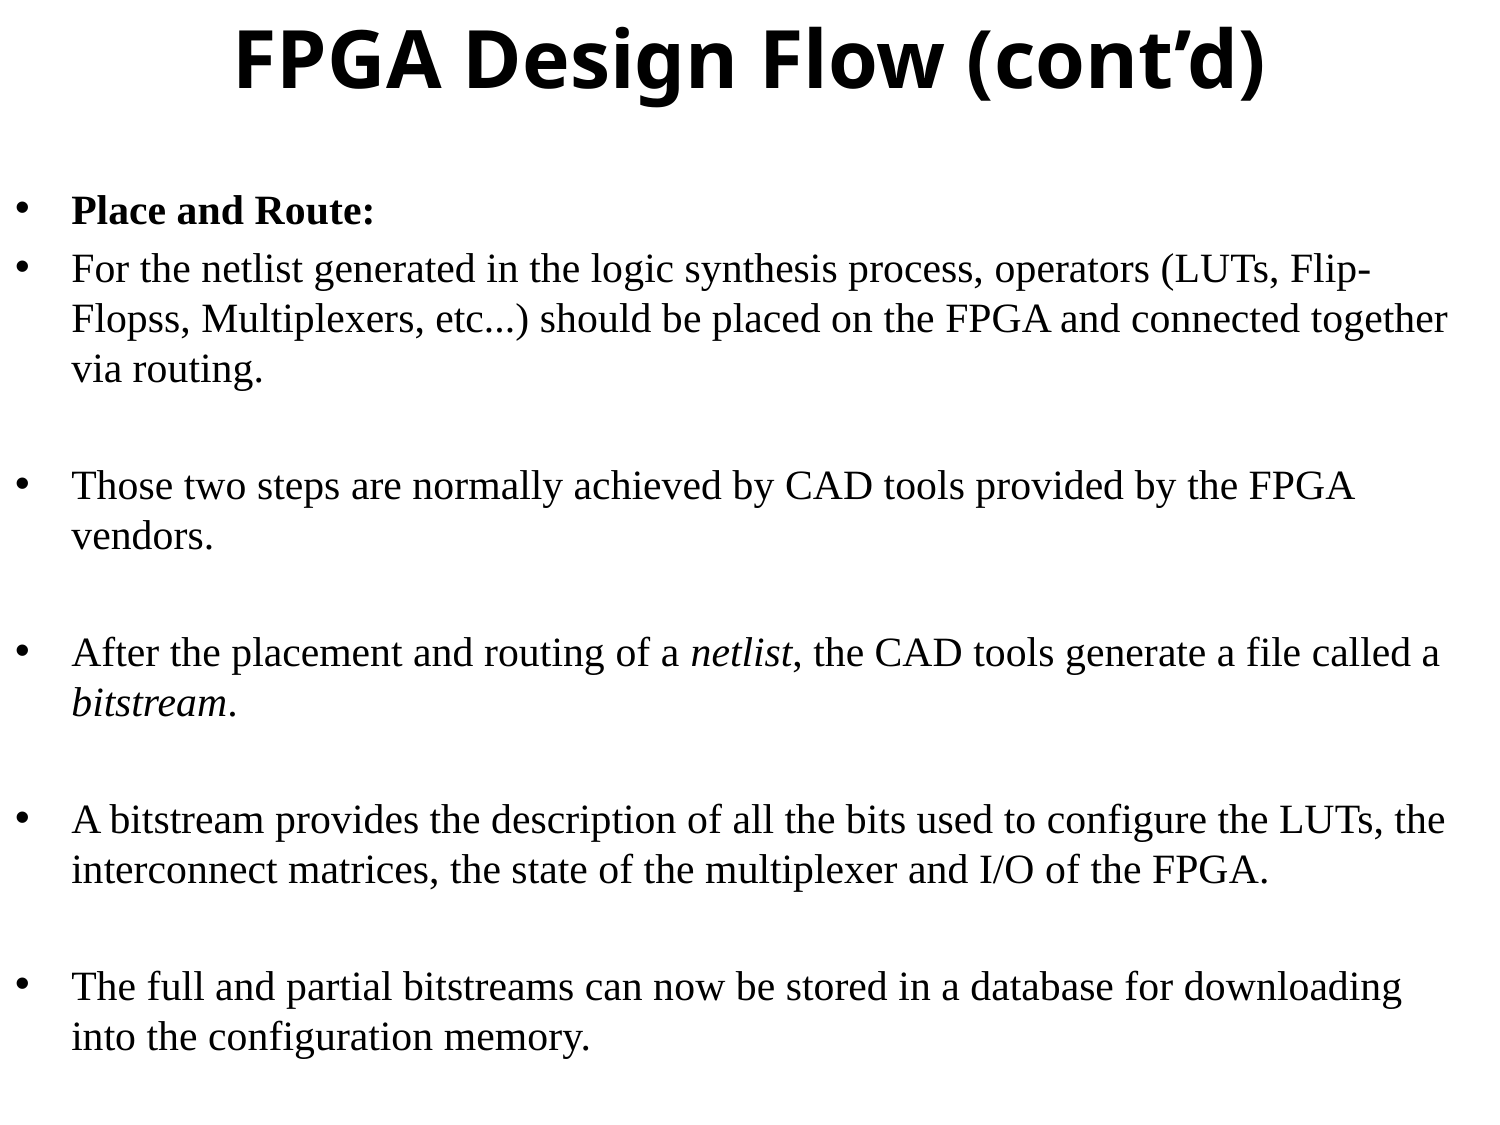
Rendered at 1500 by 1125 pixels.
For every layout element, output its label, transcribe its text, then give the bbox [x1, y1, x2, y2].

list Place and Route: For the netlist generated in the logic synthesis process, operators (LUTs, Flip-Flopss, Multiplexers, etc...) should be placed on the FPGA and connected together via routing. Those two steps are normally achieved by CAD tools provided by the FPGA vendors. After the placement and routing of a netlist, the CAD tools generate a file called a bitstream. A bitstream provides the description of all the bits used to configure the LUTs, the interconnect matrices, the state of the multiplexer and I/O of the FPGA. The full and partial bitstreams can now be stored in a database for downloading into the configuration memory. [0, 174, 1475, 1100]
title FPGA Design Flow (cont’d) [75, 0, 1425, 113]
